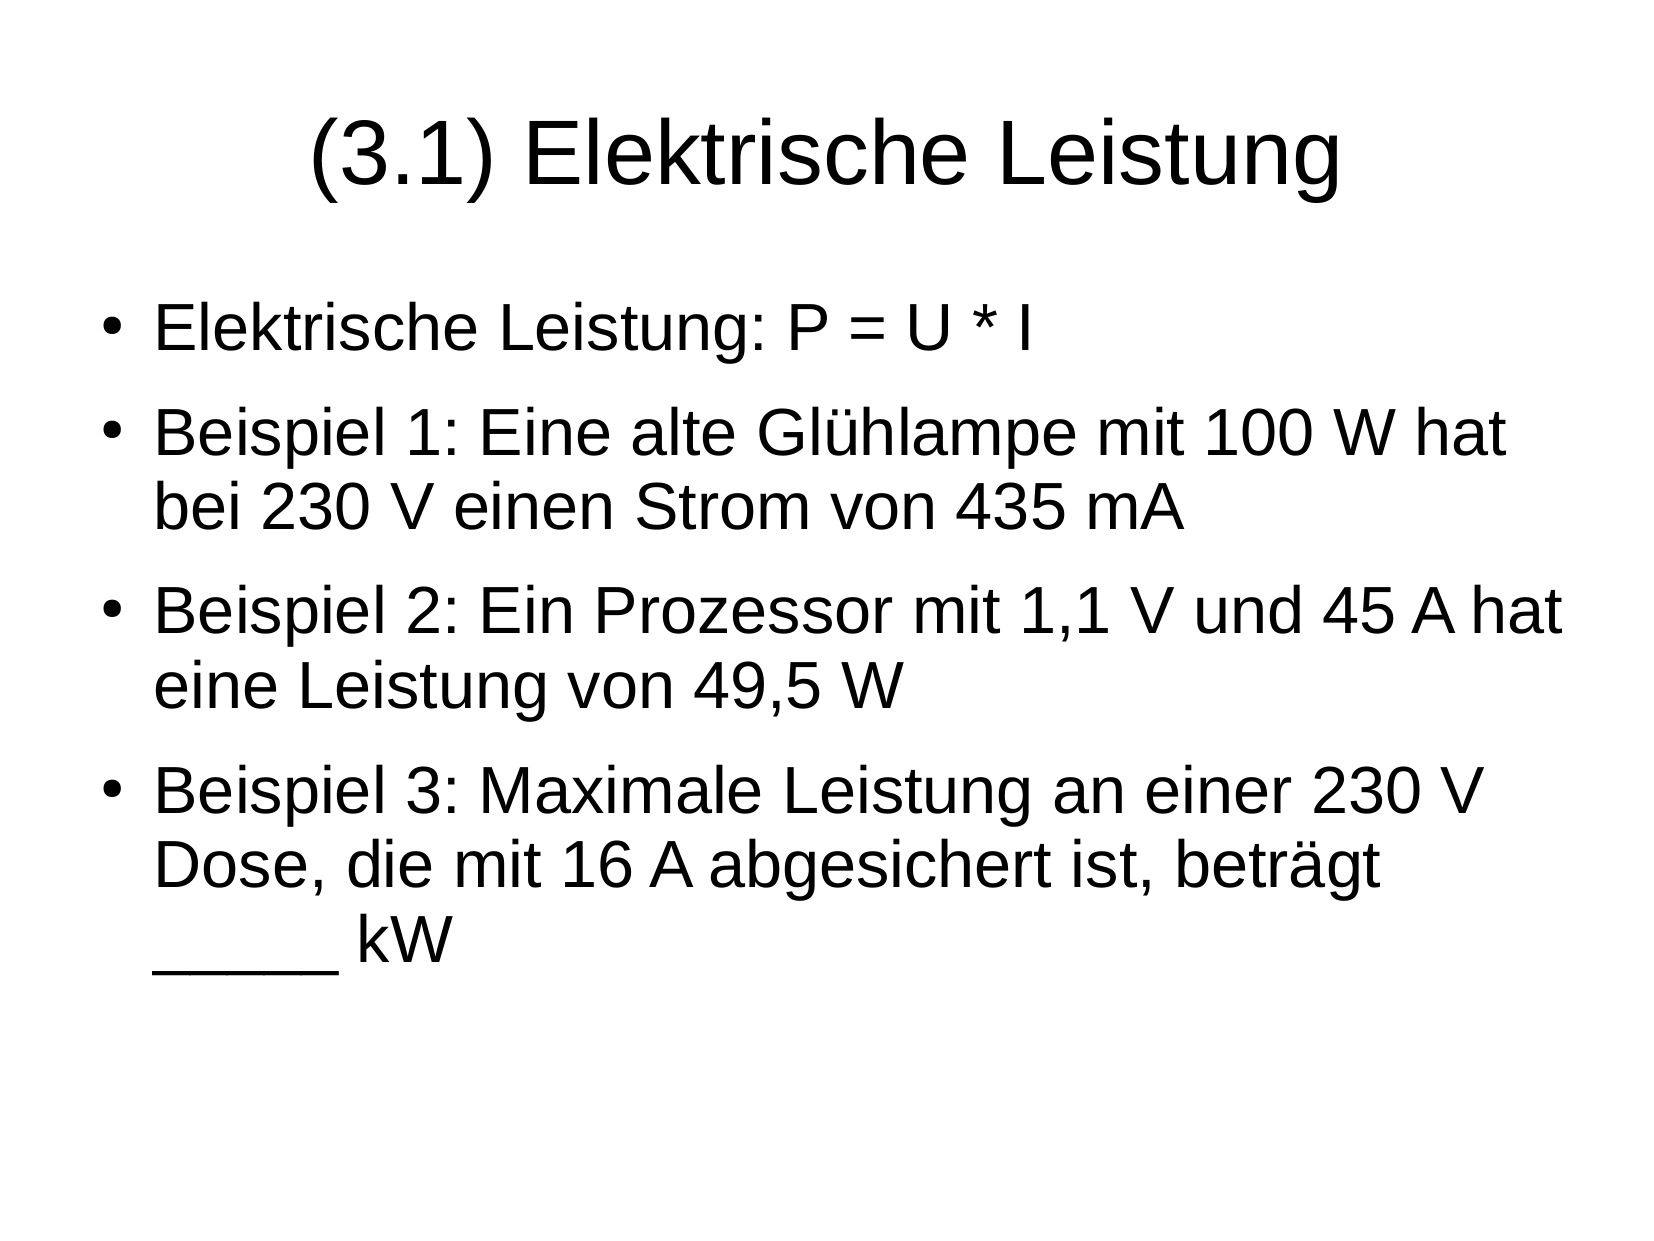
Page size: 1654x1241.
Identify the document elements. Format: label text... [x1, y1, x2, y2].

list Elektrische Leistung: P = U * I Beispiel 1: Eine alte Glühlampe mit 100 W hat bei 230 V einen Strom von 435 mA Beispiel 2: Ein Prozessor mit 1,1 V und 45 A hat eine Leistung von 49,5 W Beispiel 3: Maximale Leistung an einer 230 V Dose, die mit 16 A abgesichert ist, beträgt _____ kW [82, 290, 1571, 1010]
title (3.1) Elektrische Leistung [82, 49, 1571, 257]
